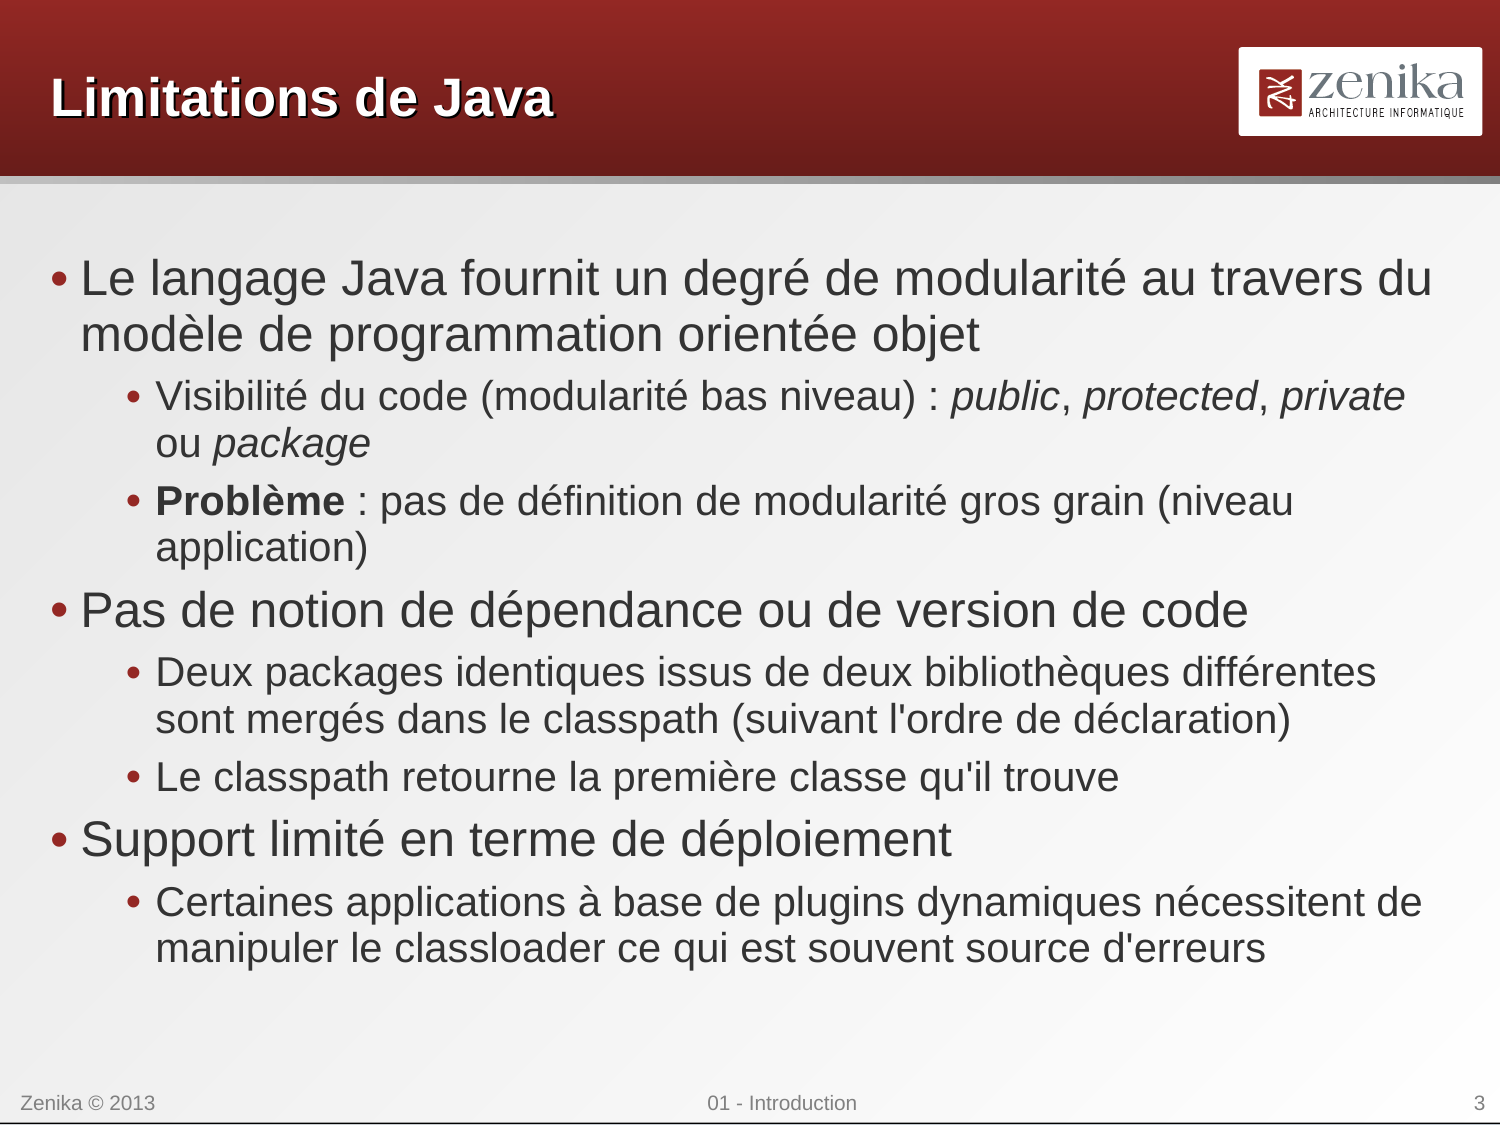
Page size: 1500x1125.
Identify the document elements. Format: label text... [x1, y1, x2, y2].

list Le langage Java fournit un degré de modularité au travers du modèle de programmation orientée objet Visibilité du code (modularité bas niveau) : public, protected, private ou package Problème : pas de définition de modularité gros grain (niveau application) Pas de notion de dépendance ou de version de code Deux packages identiques issus de deux bibliothèques différentes sont mergés dans le classpath (suivant l'ordre de déclaration) Le classpath retourne la première classe qu'il trouve Support limité en terme de déploiement Certaines applications à base de plugins dynamiques nécessitent de manipuler le classloader ce qui est souvent source d'erreurs [50, 249, 1435, 1079]
picture [1257, 58, 1464, 125]
title Limitations de Java [50, 15, 1206, 180]
